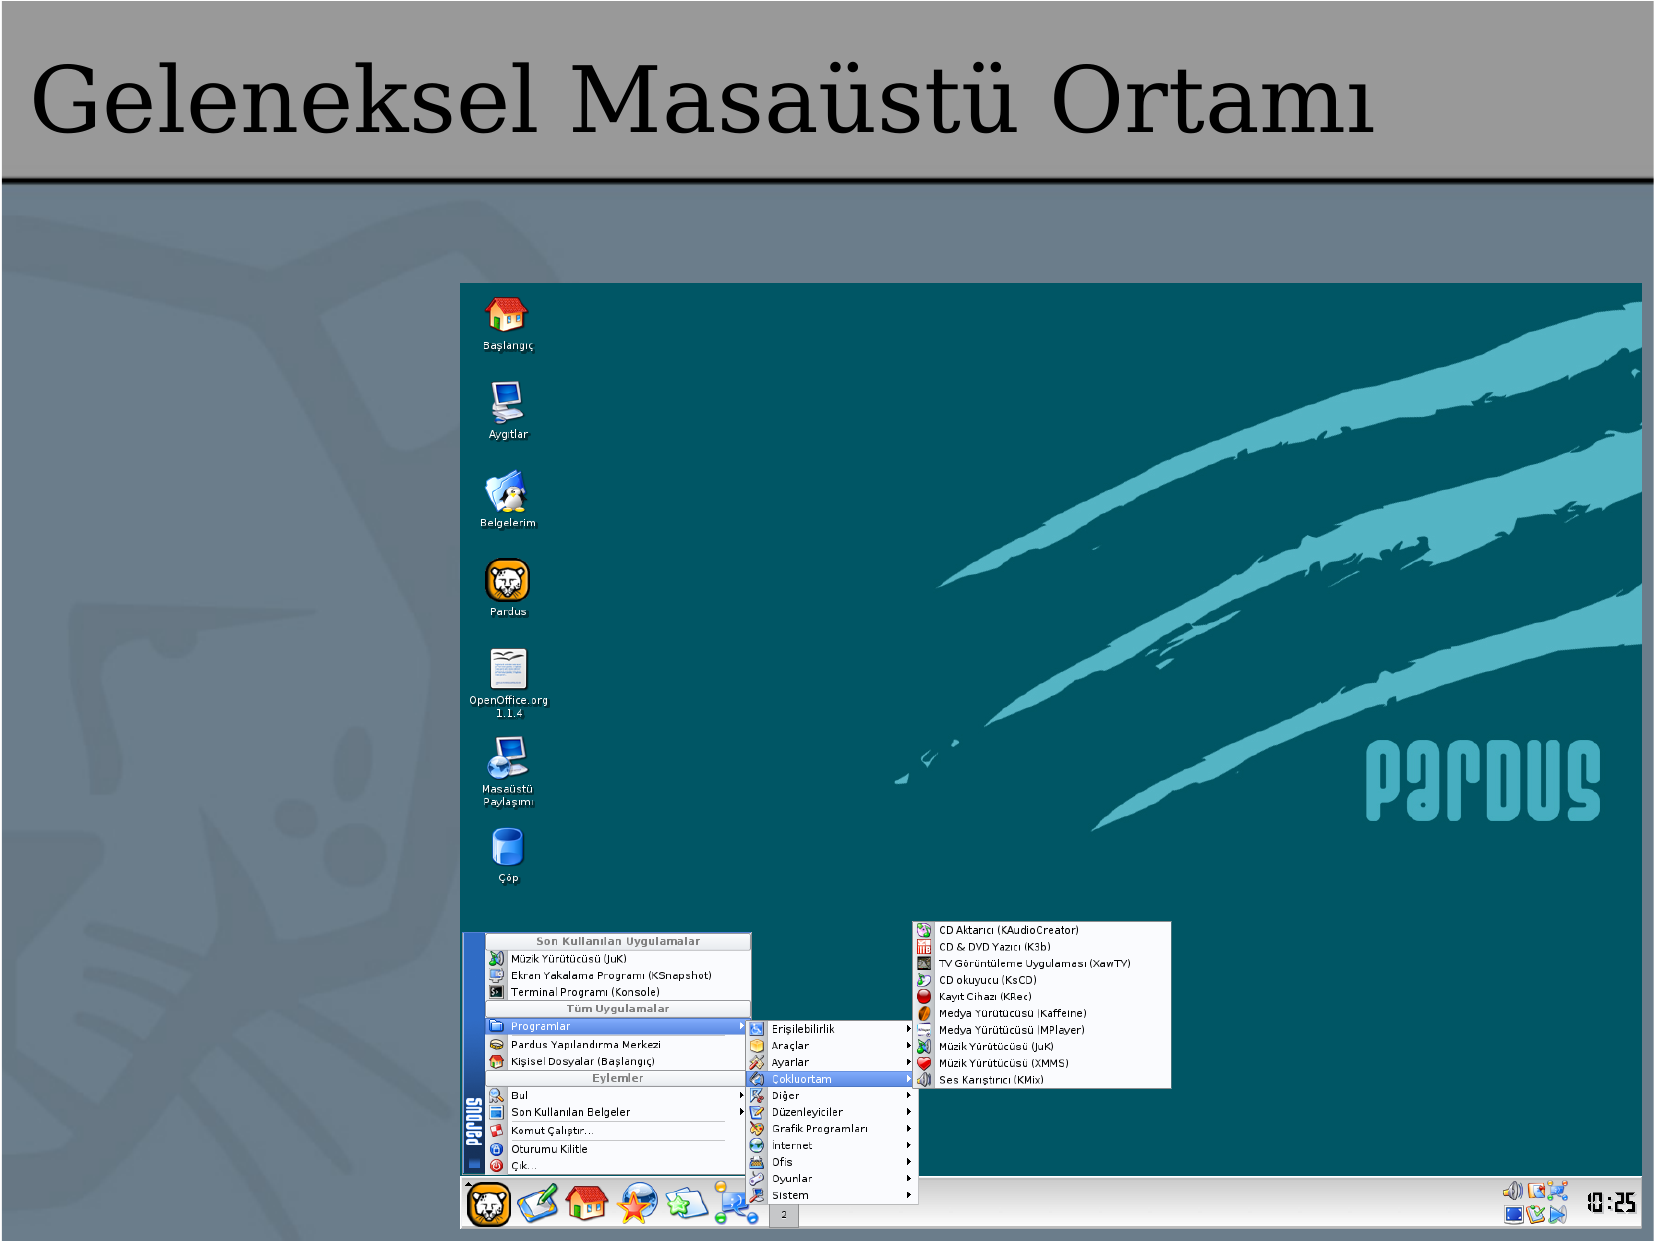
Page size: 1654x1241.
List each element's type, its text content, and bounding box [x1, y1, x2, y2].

title Geleneksel Masaüstü Ortamı [0, 0, 1410, 204]
picture [1, 1, 1654, 1241]
